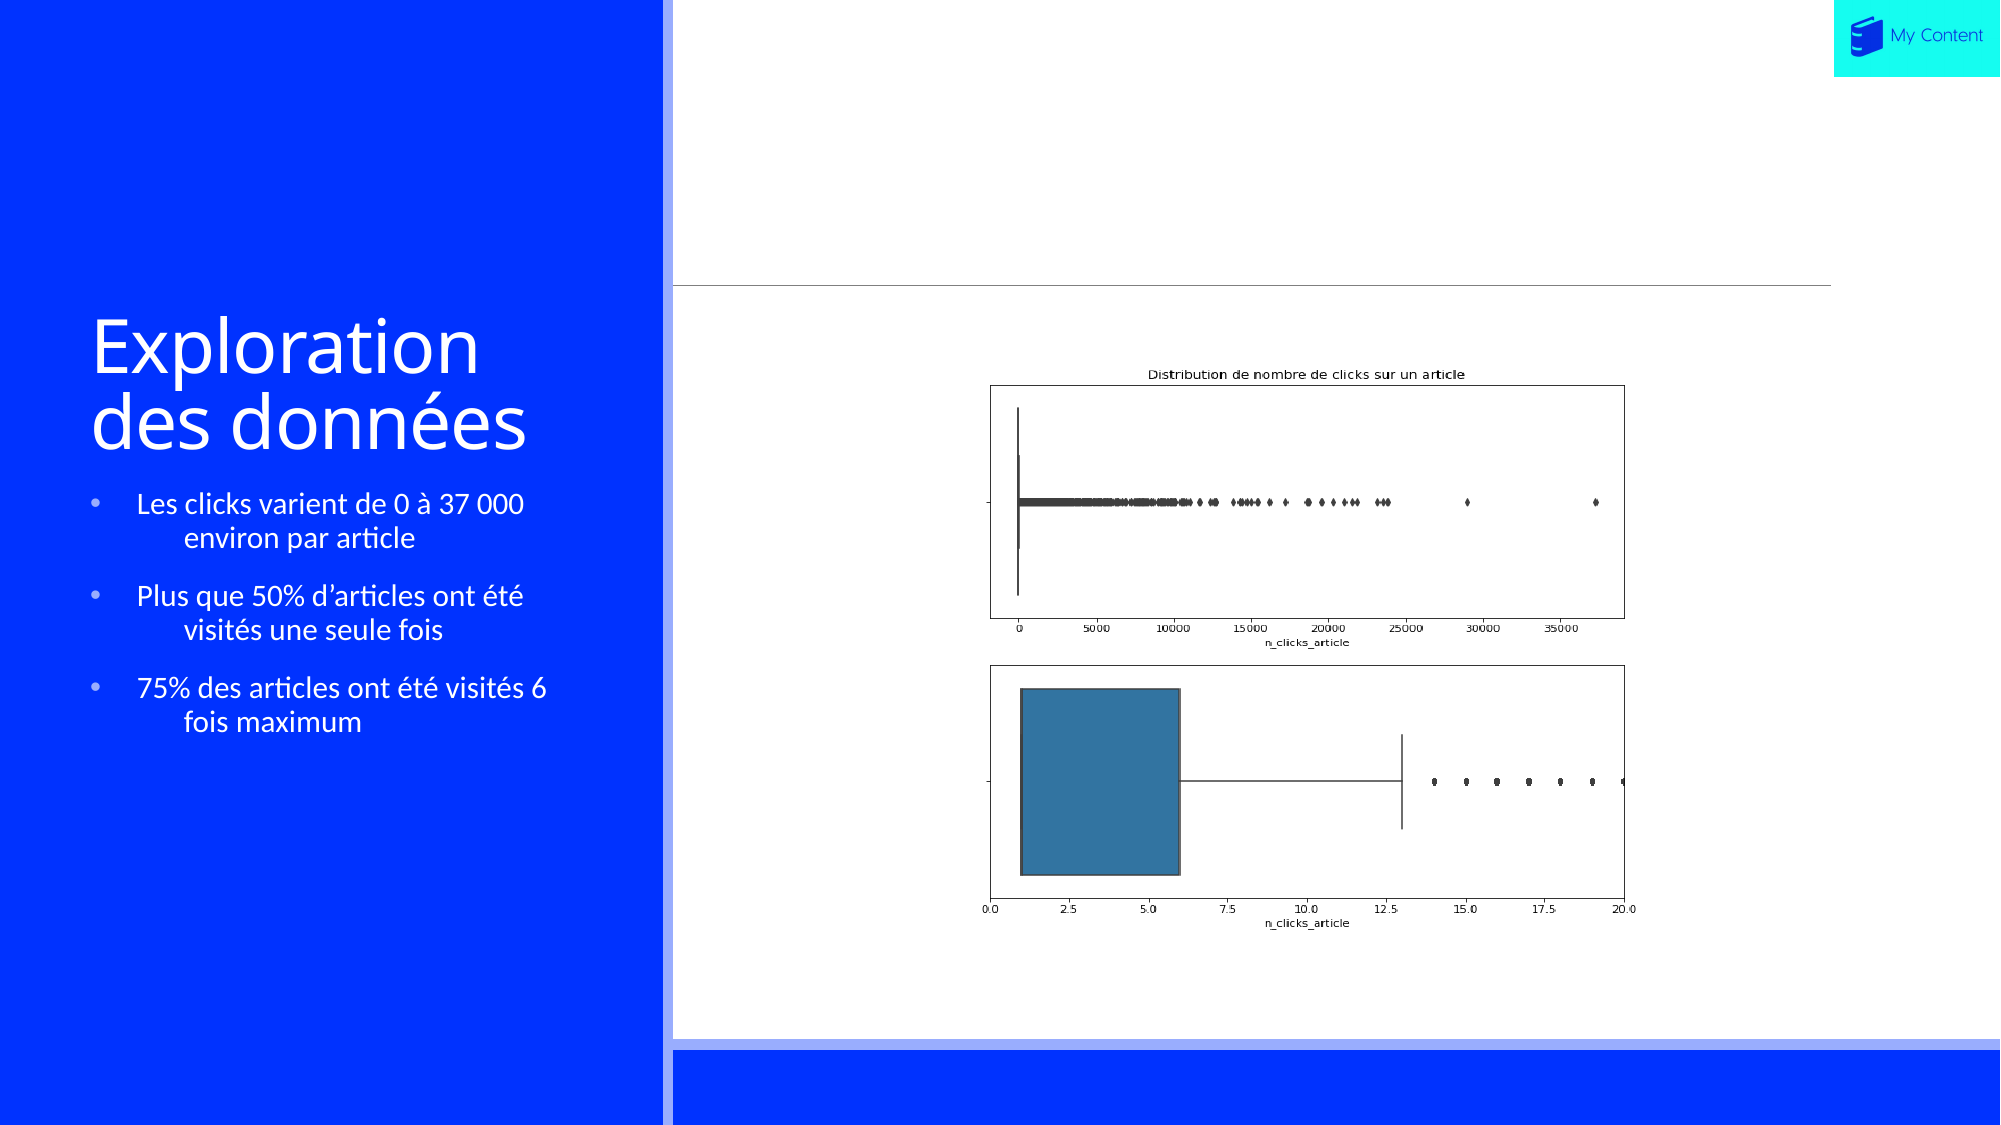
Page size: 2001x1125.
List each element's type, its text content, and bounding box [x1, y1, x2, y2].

picture [1834, 0, 2000, 77]
picture [888, 303, 1706, 983]
list Les clicks varient de 0 à 37 000 environ par article Plus que 50% d’articles ont été visités une seule fois 75% des articles ont été visités 6 fois maximum [75, 479, 601, 1035]
title Exploration des données [75, 97, 601, 473]
